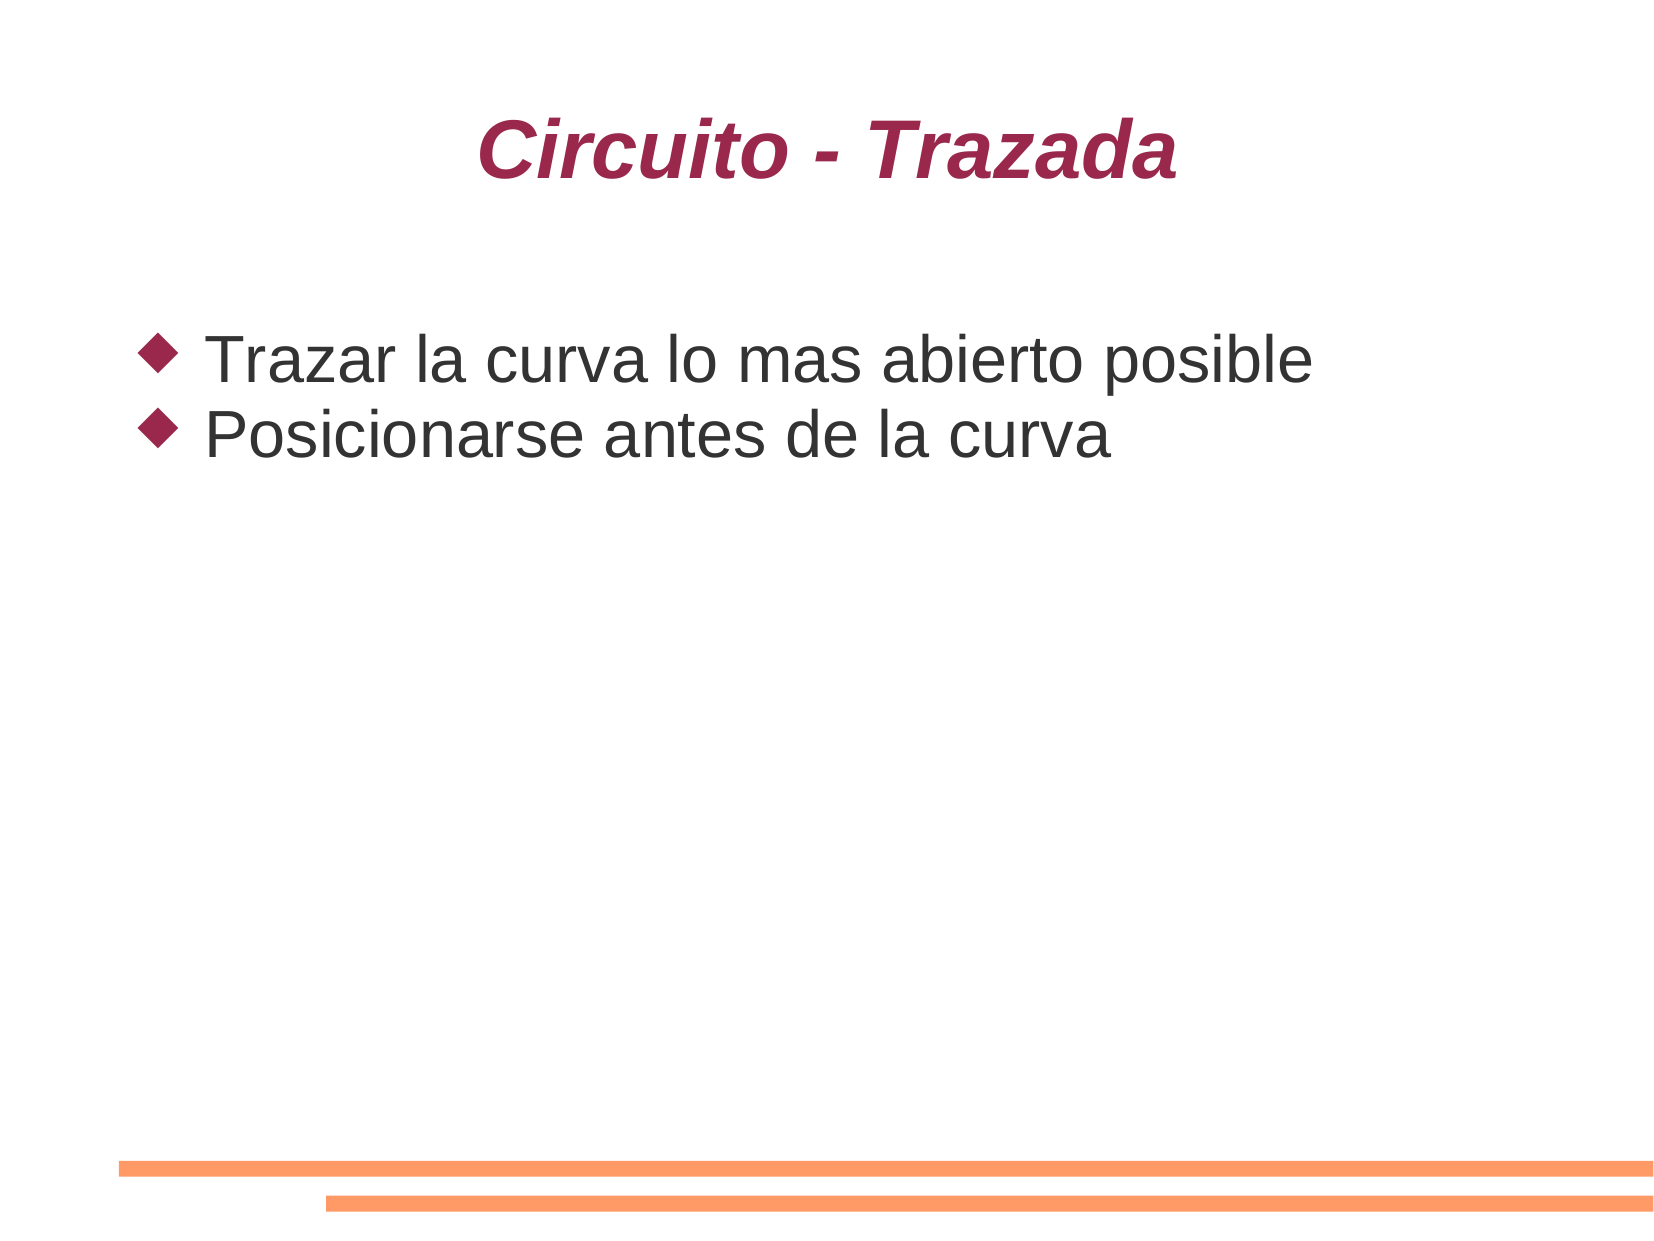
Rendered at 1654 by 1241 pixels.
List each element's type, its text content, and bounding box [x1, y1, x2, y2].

title Circuito - Trazada [121, 46, 1534, 254]
list Trazar la curva lo mas abierto posible Posicionarse antes de la curva [121, 322, 1561, 1132]
